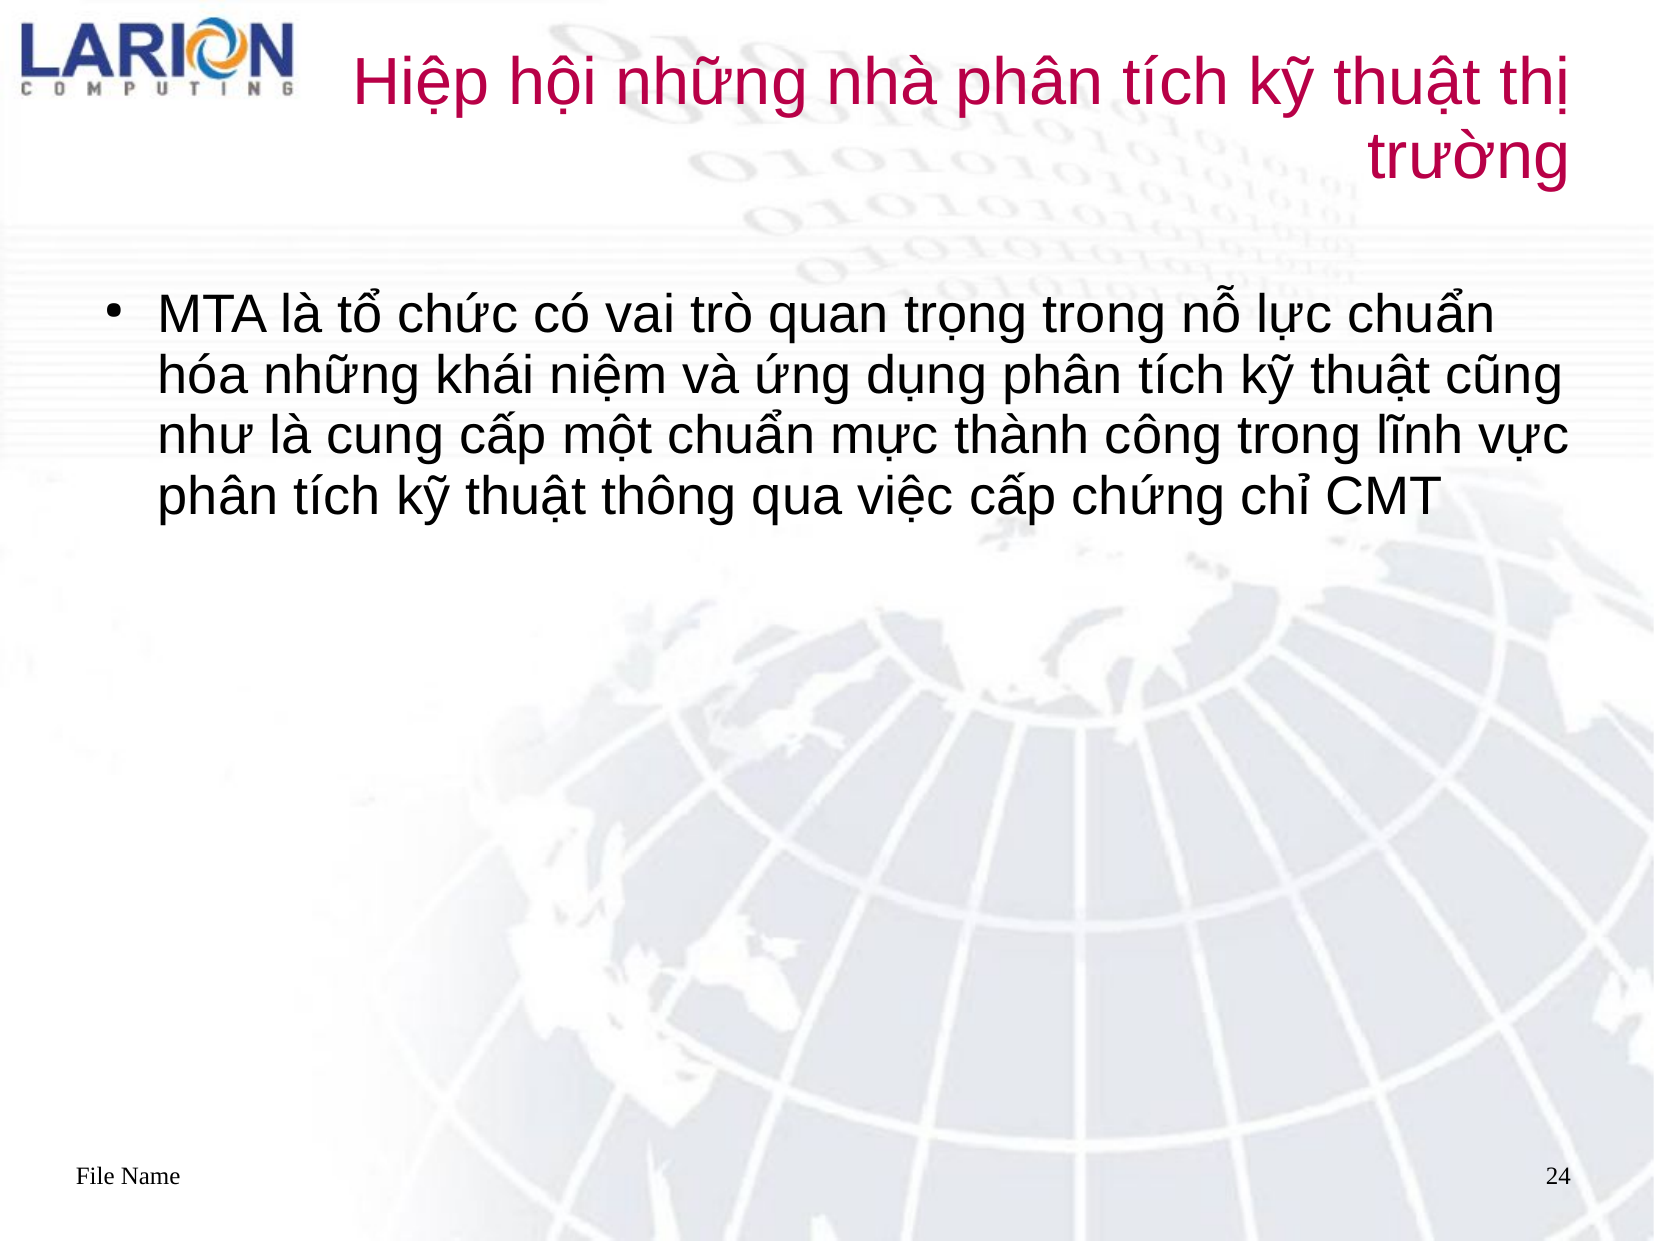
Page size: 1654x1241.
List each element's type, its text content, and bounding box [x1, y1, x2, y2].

picture [0, 0, 1654, 1241]
title Hiệp hội những nhà phân tích kỹ thuật thị trường [300, 43, 1571, 194]
list MTA là tổ chức có vai trò quan trọng trong nỗ lực chuẩn hóa những khái niệm và ứng dụng phân tích kỹ thuật cũng như là cung cấp một chuẩn mực thành công trong lĩnh vực phân tích kỹ thuật thông qua việc cấp chứng chỉ CMT [86, 283, 1576, 1088]
